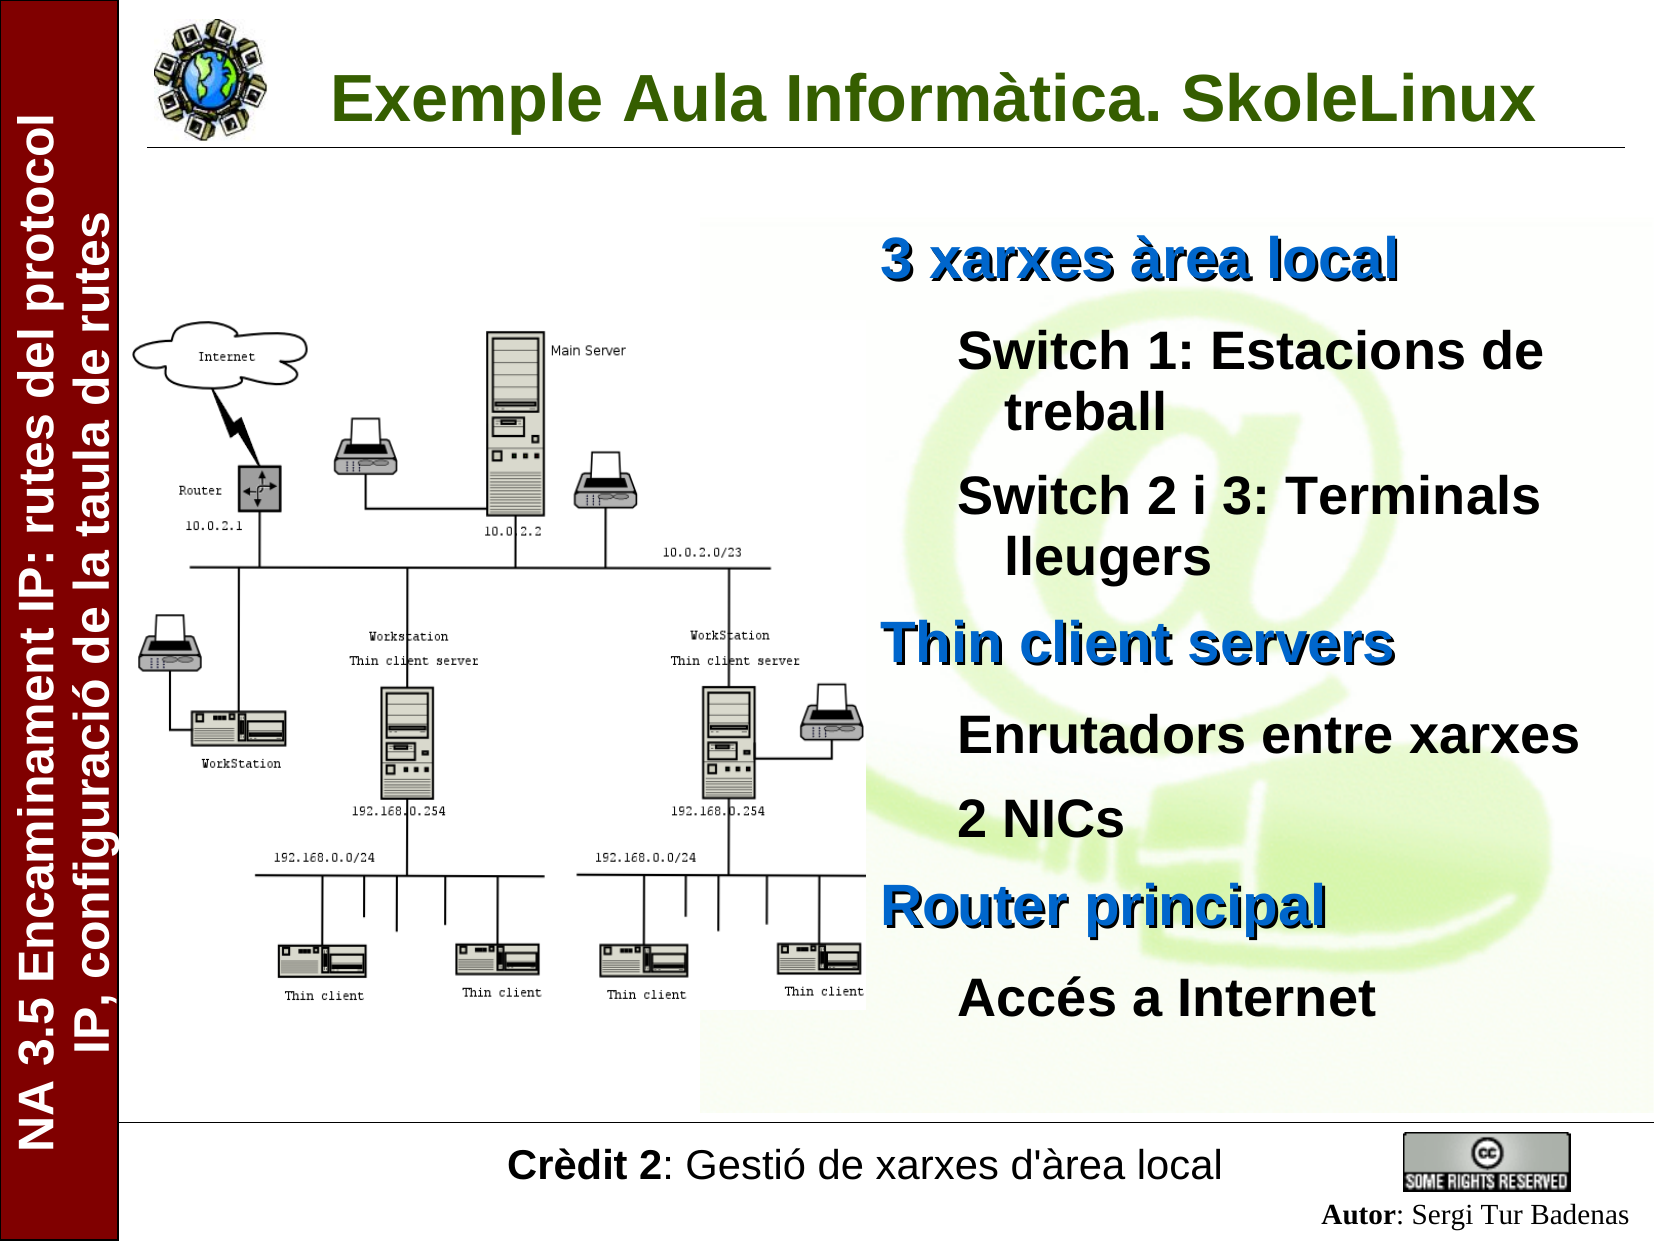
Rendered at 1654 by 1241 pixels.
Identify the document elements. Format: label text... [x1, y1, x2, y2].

picture [154, 19, 268, 142]
picture [1403, 1132, 1571, 1192]
title Exemple Aula Informàtica. SkoleLinux [171, 49, 1654, 148]
list 3 xarxes àrea local Switch 1: Estacions de treball Switch 2 i 3: Terminals lleugers Thin client servers Enrutadors entre xarxes 2 NICs Router principal Accés a Internet [862, 226, 1654, 1093]
picture [130, 217, 1654, 1113]
